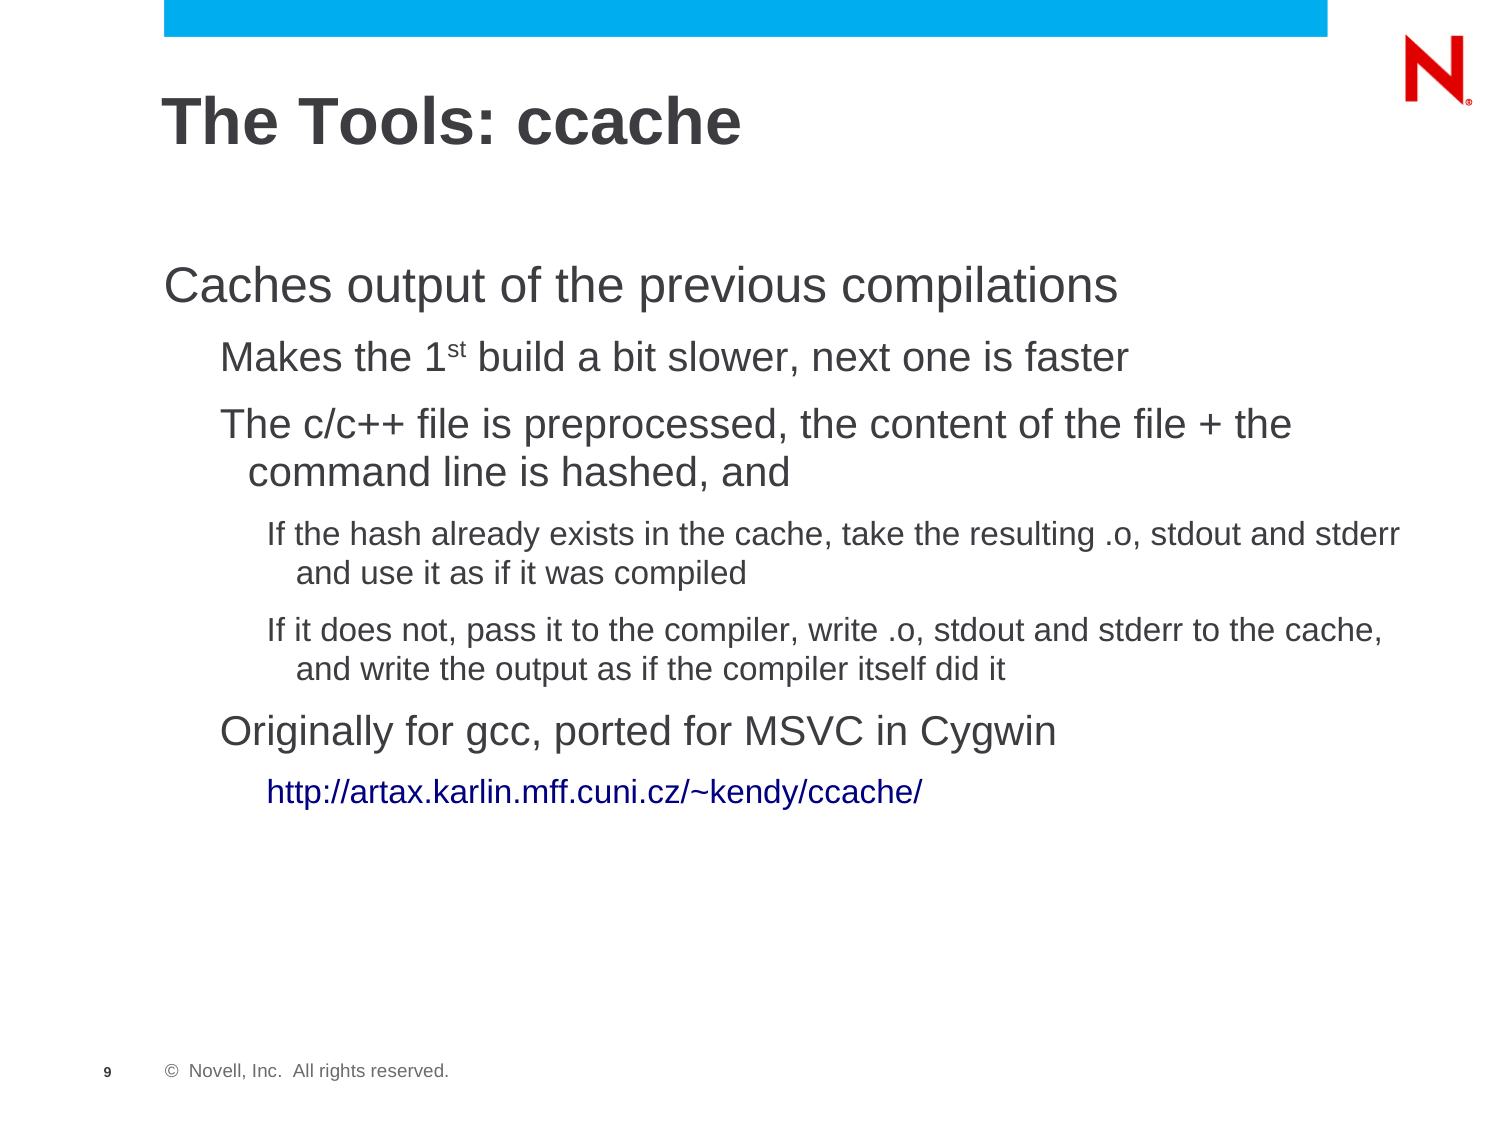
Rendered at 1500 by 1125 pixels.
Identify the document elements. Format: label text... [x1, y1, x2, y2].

list Caches output of the previous compilations Makes the 1st build a bit slower, next one is faster The c/c++ file is preprocessed, the content of the file + the command line is hashed, and If the hash already exists in the cache, take the resulting .o, stdout and stderr and use it as if it was compiled If it does not, pass it to the compiler, write .o, stdout and stderr to the cache, and write the output as if the compiler itself did it Originally for gcc, ported for MSVC in Cygwin http://artax.karlin.mff.cuni.cz/~kendy/ccache/ [163, 254, 1404, 986]
picture [1403, 32, 1473, 107]
title The Tools: ccache [161, 41, 1383, 205]
